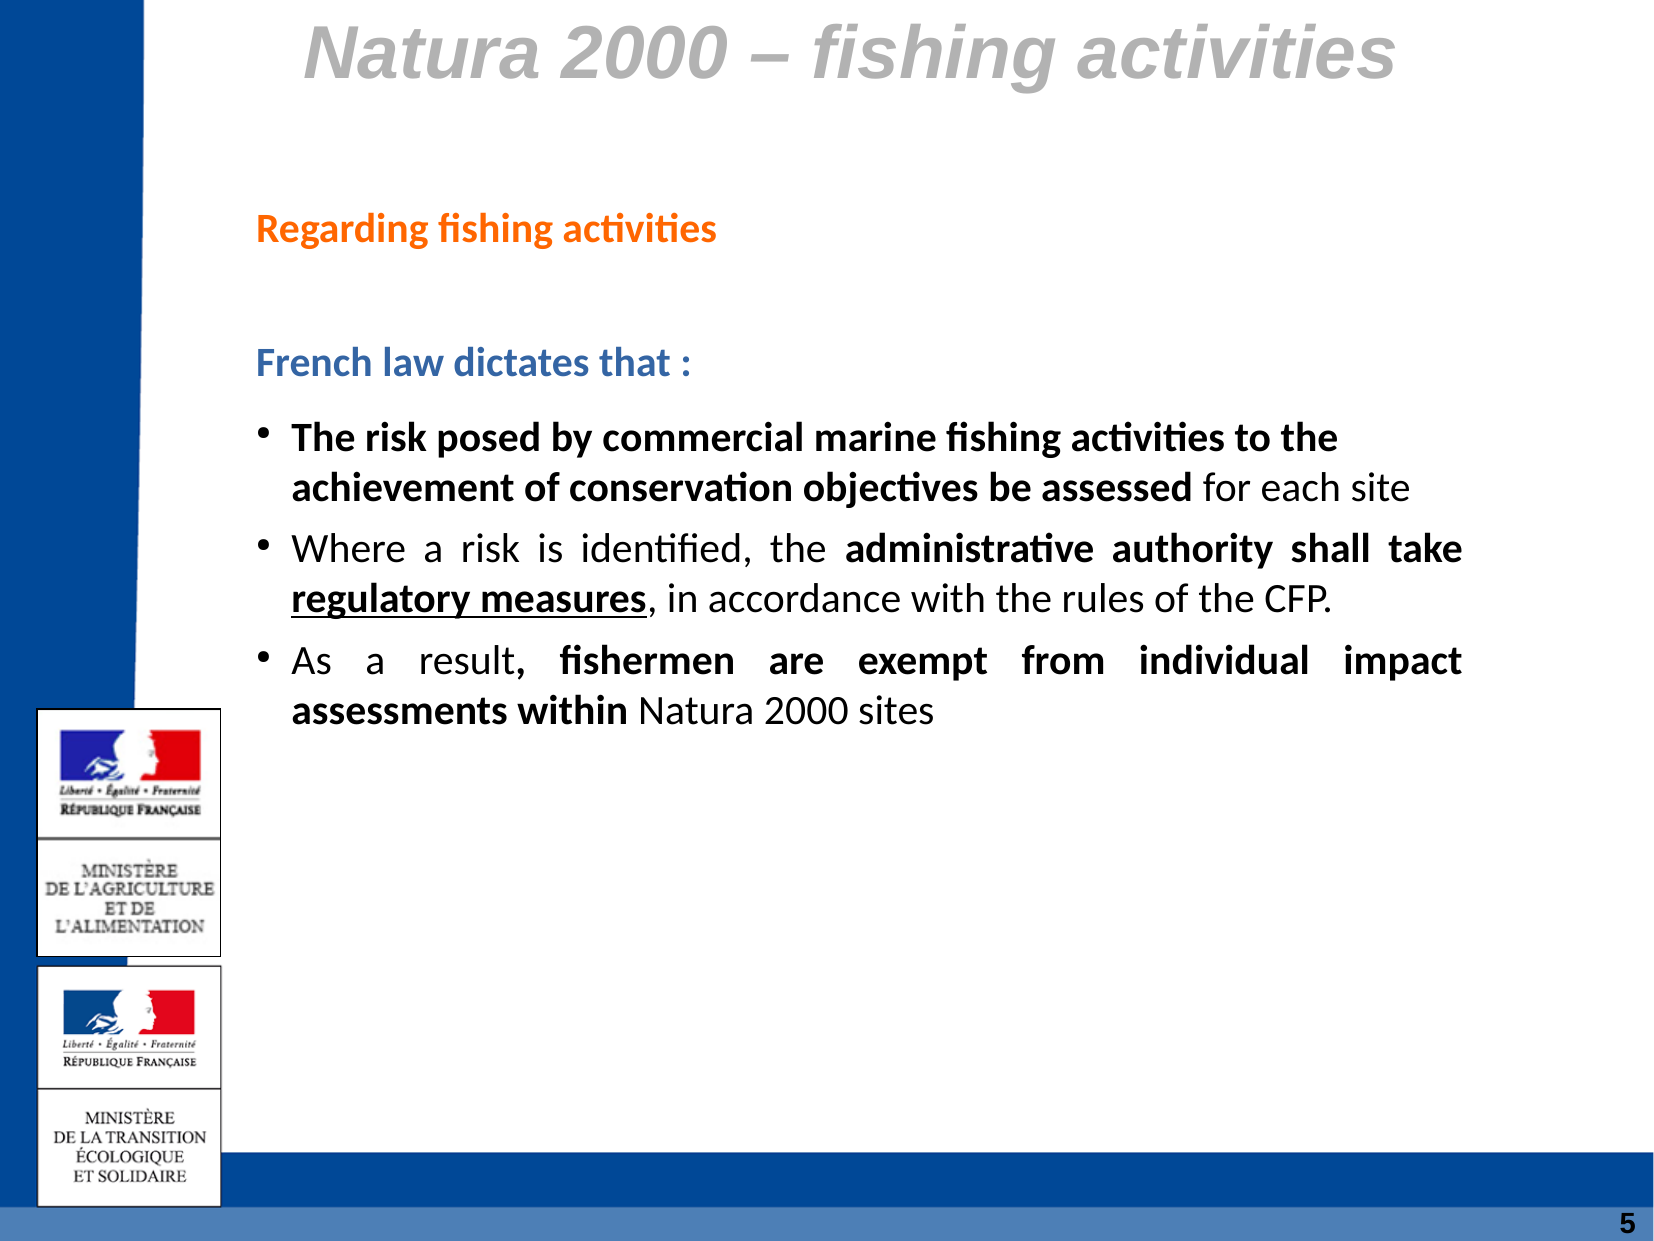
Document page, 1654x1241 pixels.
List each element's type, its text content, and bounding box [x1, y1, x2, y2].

picture [0, 0, 1654, 1241]
text_box Natura 2000 – fishing activities [87, 0, 1616, 127]
text_box Regarding fishing activities French law dictates that : The risk posed by commercial marine fishing activities to the achievement of conservation objectives be assessed for each site Where a risk is identified, the administrative authority shall take regulatory measures, in accordance with the rules of the CFP. As a result, fishermen are exempt from individual impact assessments within Natura 2000 sites [239, 199, 1480, 866]
